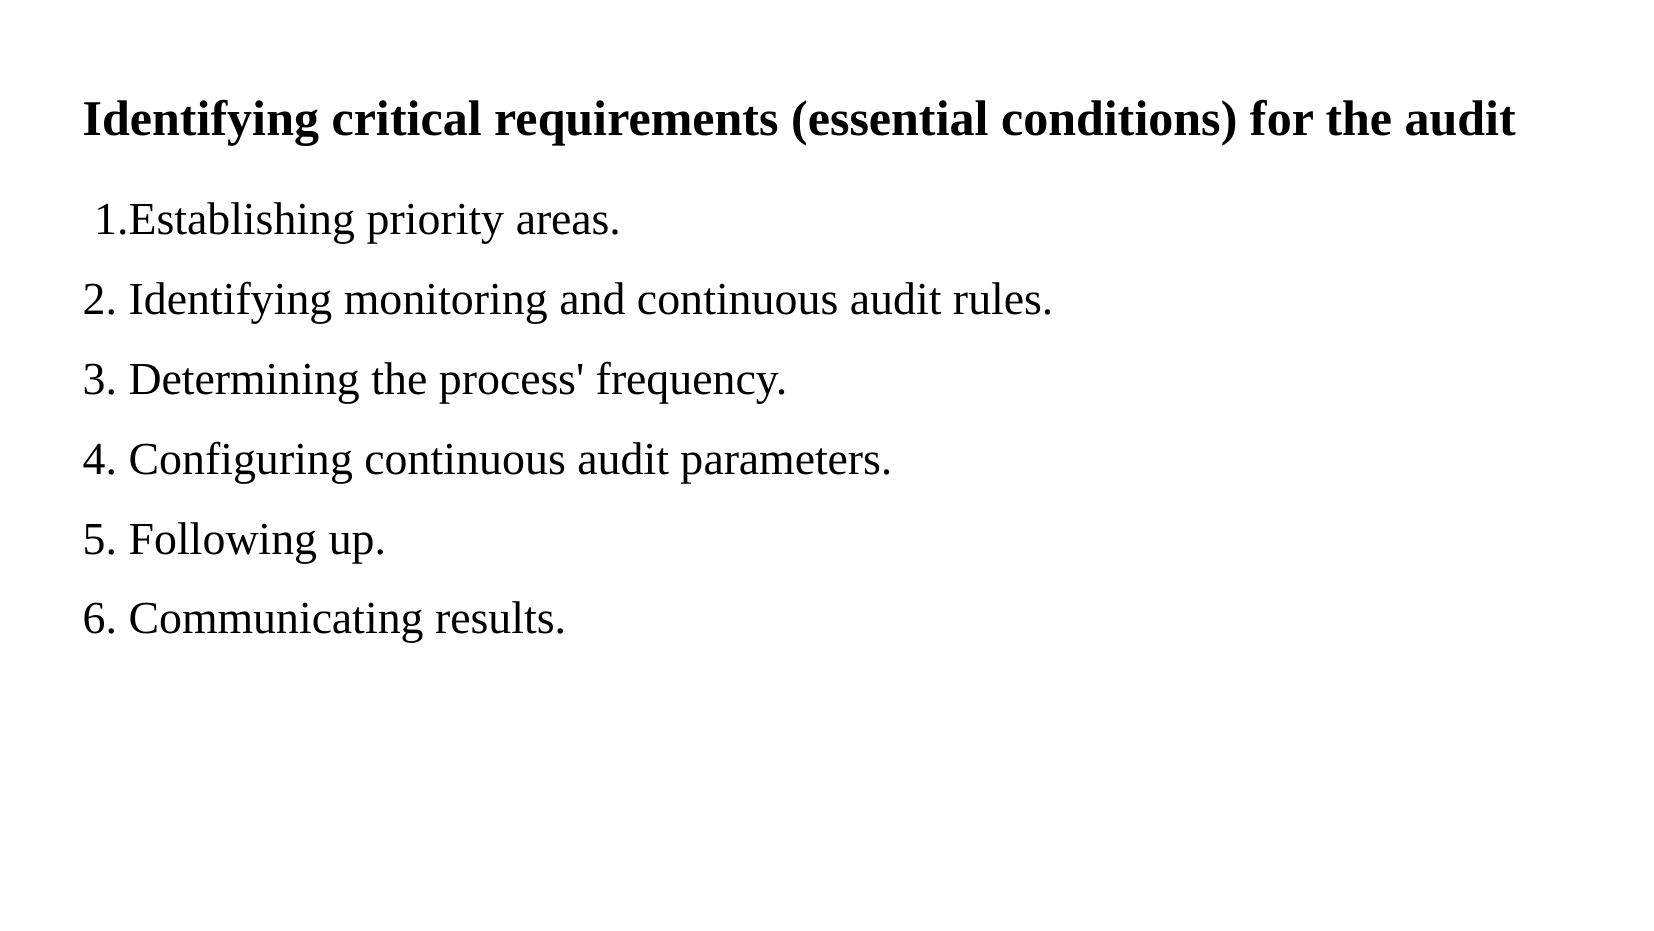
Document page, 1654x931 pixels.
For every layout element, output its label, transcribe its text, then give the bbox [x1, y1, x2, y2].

subtitle 1.Establishing priority areas. 2. Identifying monitoring and continuous audit rules. 3. Determining the process' frequency. 4. Configuring continuous audit parameters. 5. Following up. 6. Communicating results. [82, 181, 1571, 827]
title Identifying critical requirements (essential conditions) for the audit [82, 46, 1571, 175]
